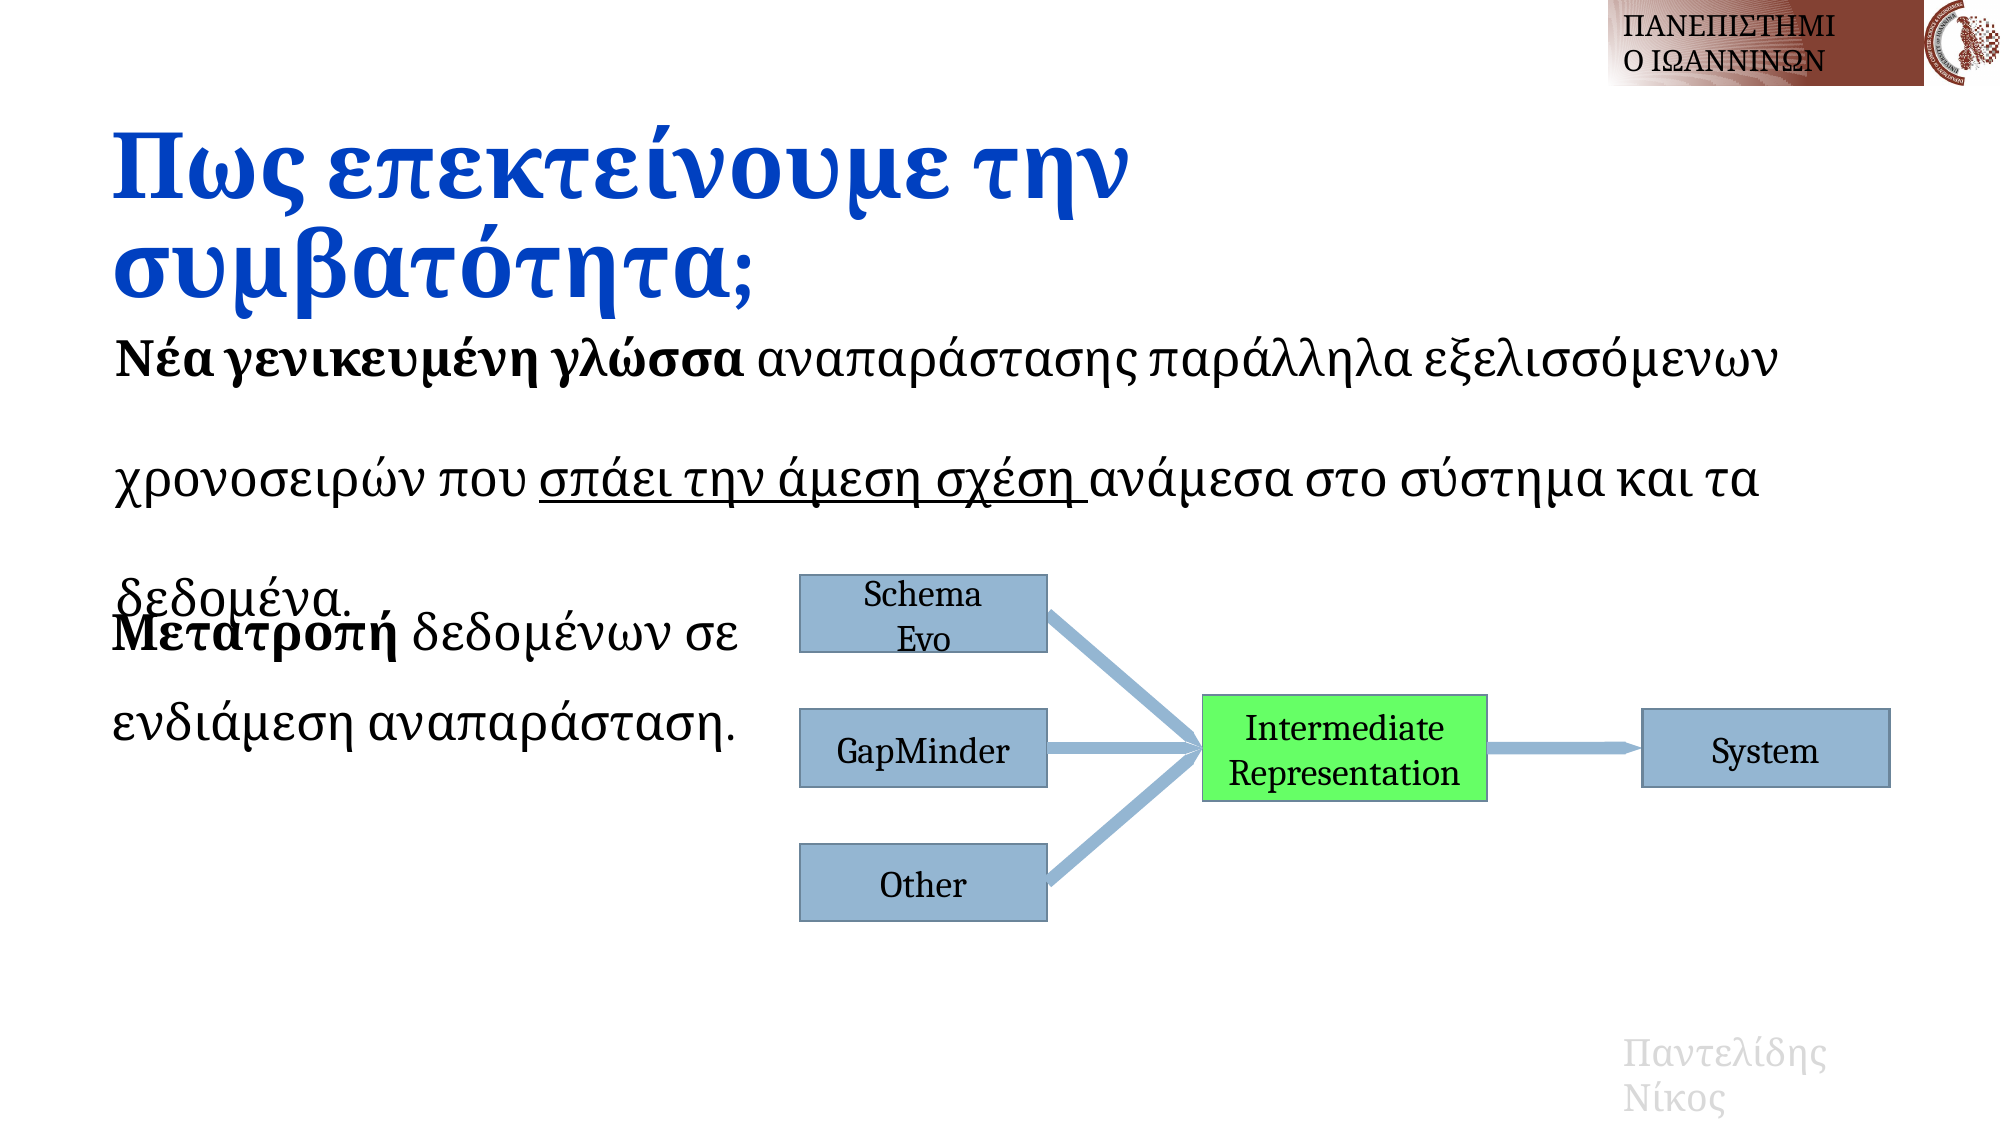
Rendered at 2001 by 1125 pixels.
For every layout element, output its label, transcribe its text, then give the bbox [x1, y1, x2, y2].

text_box [1643, 709, 1889, 787]
text_box GapMinder [818, 717, 1029, 780]
text_box Intermediate Representation [1202, 695, 1487, 802]
text_box [800, 844, 1047, 921]
text_box [800, 709, 1047, 787]
text_box Πως επεκτείνουμε την συμβατότητα; [96, 112, 1725, 263]
text_box Schema Evo [818, 582, 1029, 645]
text_box System [1660, 717, 1872, 779]
text_box Νέα γενικευμένη γλώσσα αναπαράστασης παράλληλα εξελισσόμενων χρονοσειρών που σπάει την άμεση σχέση ανάμεσα στο σύστημα και τα δεδομένα. [100, 259, 1890, 498]
text_box Other [818, 851, 1029, 914]
text_box [800, 575, 1047, 652]
text_box Μετατροπή δεδομένων σε ενδιάμεση αναπαράσταση. [96, 562, 777, 749]
